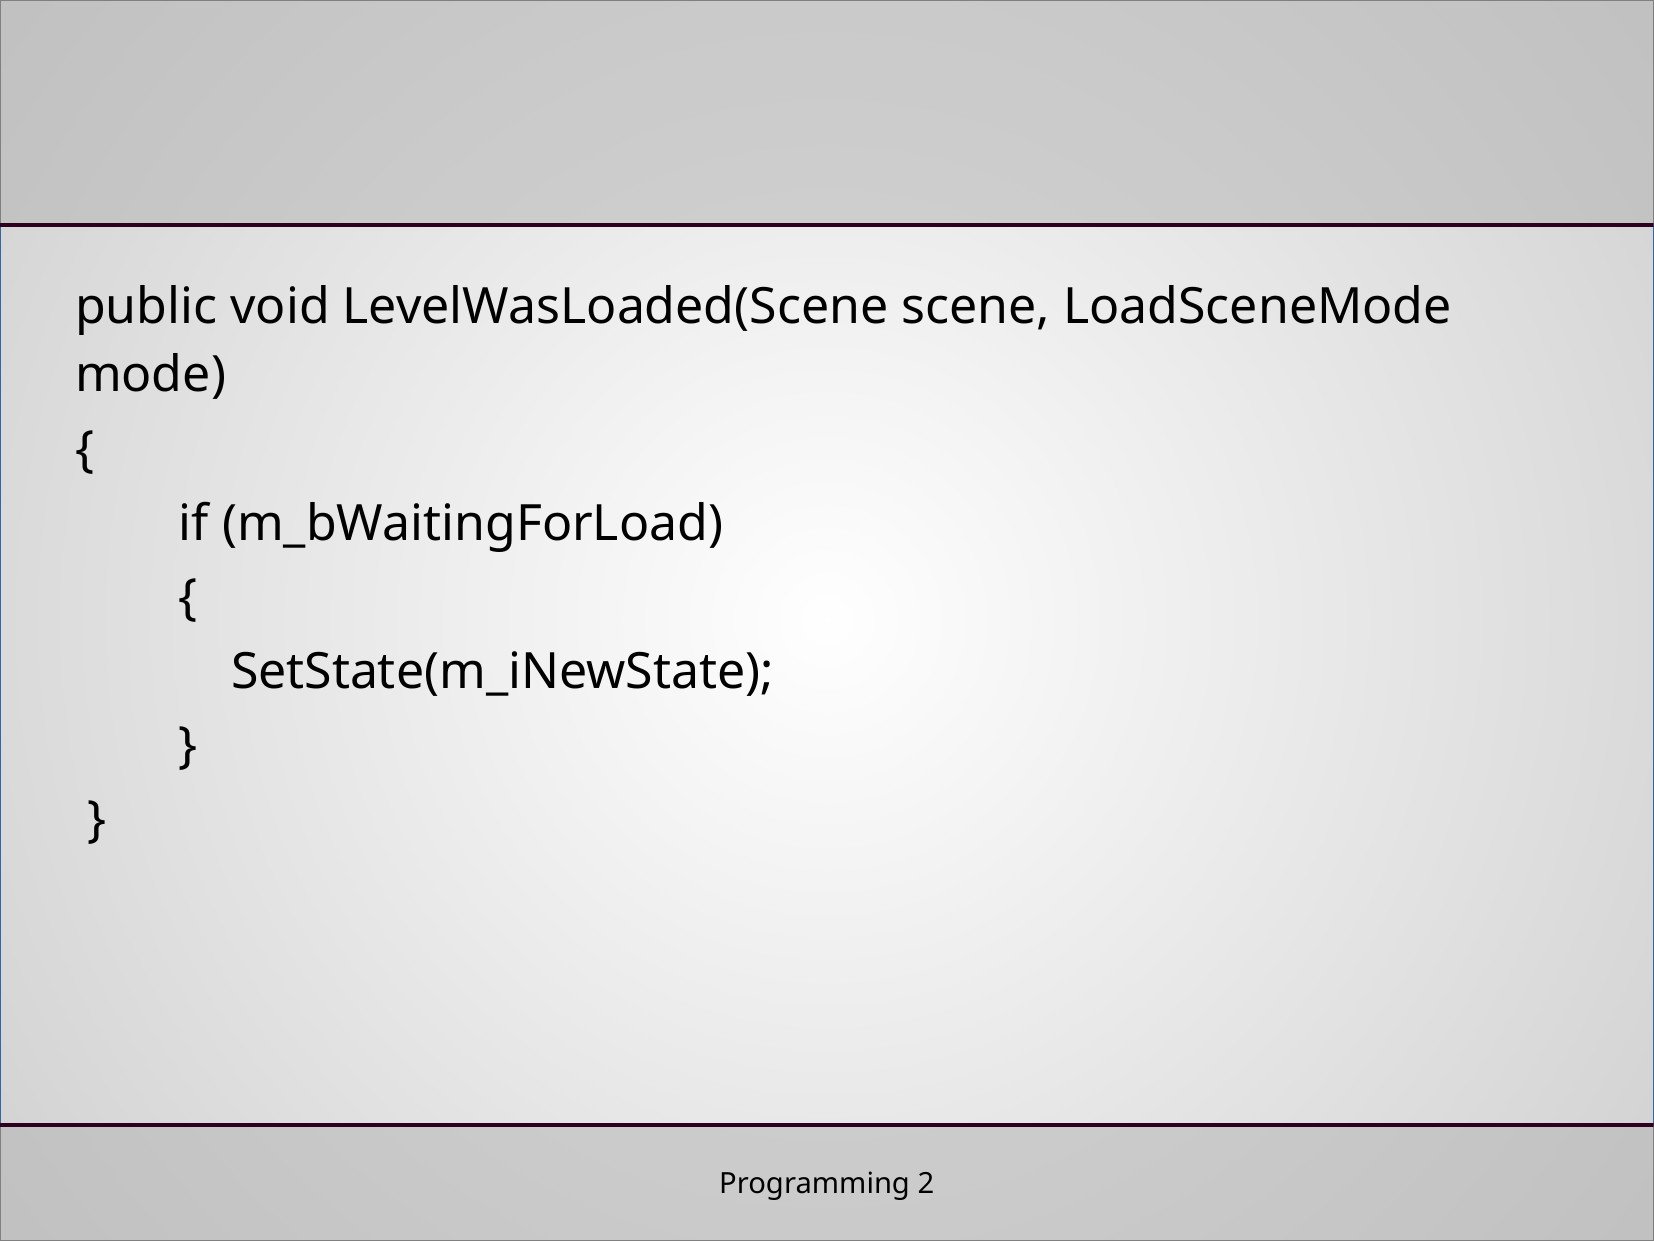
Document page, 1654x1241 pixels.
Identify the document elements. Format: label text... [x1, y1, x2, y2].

list public void LevelWasLoaded(Scene scene, LoadSceneMode mode) { if (m_bWaitingForLoad) { SetState(m_iNewState); } } [75, 270, 1571, 1075]
